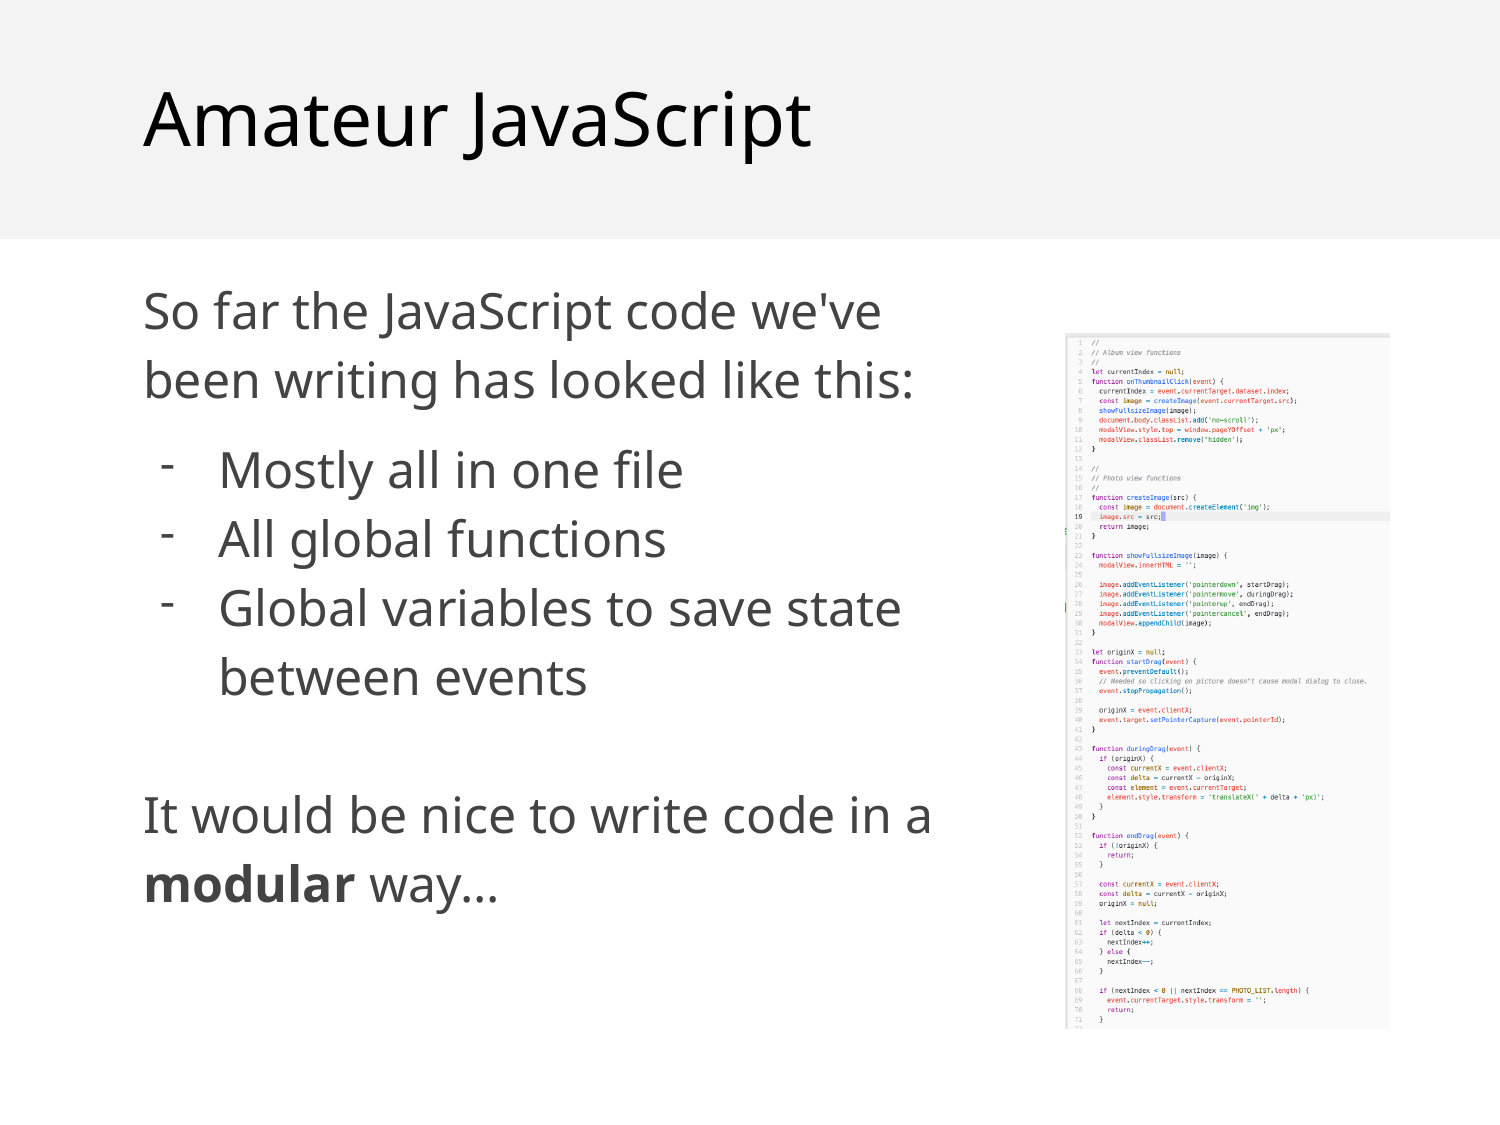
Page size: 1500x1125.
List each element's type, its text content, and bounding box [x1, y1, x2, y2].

picture [1065, 333, 1390, 1029]
title Amateur JavaScript [128, 56, 1372, 183]
list So far the JavaScript code we've been writing has looked like this: Mostly all in one file All global functions Global variables to save state between events It would be nice to write code in a modular way... [128, 255, 997, 1004]
